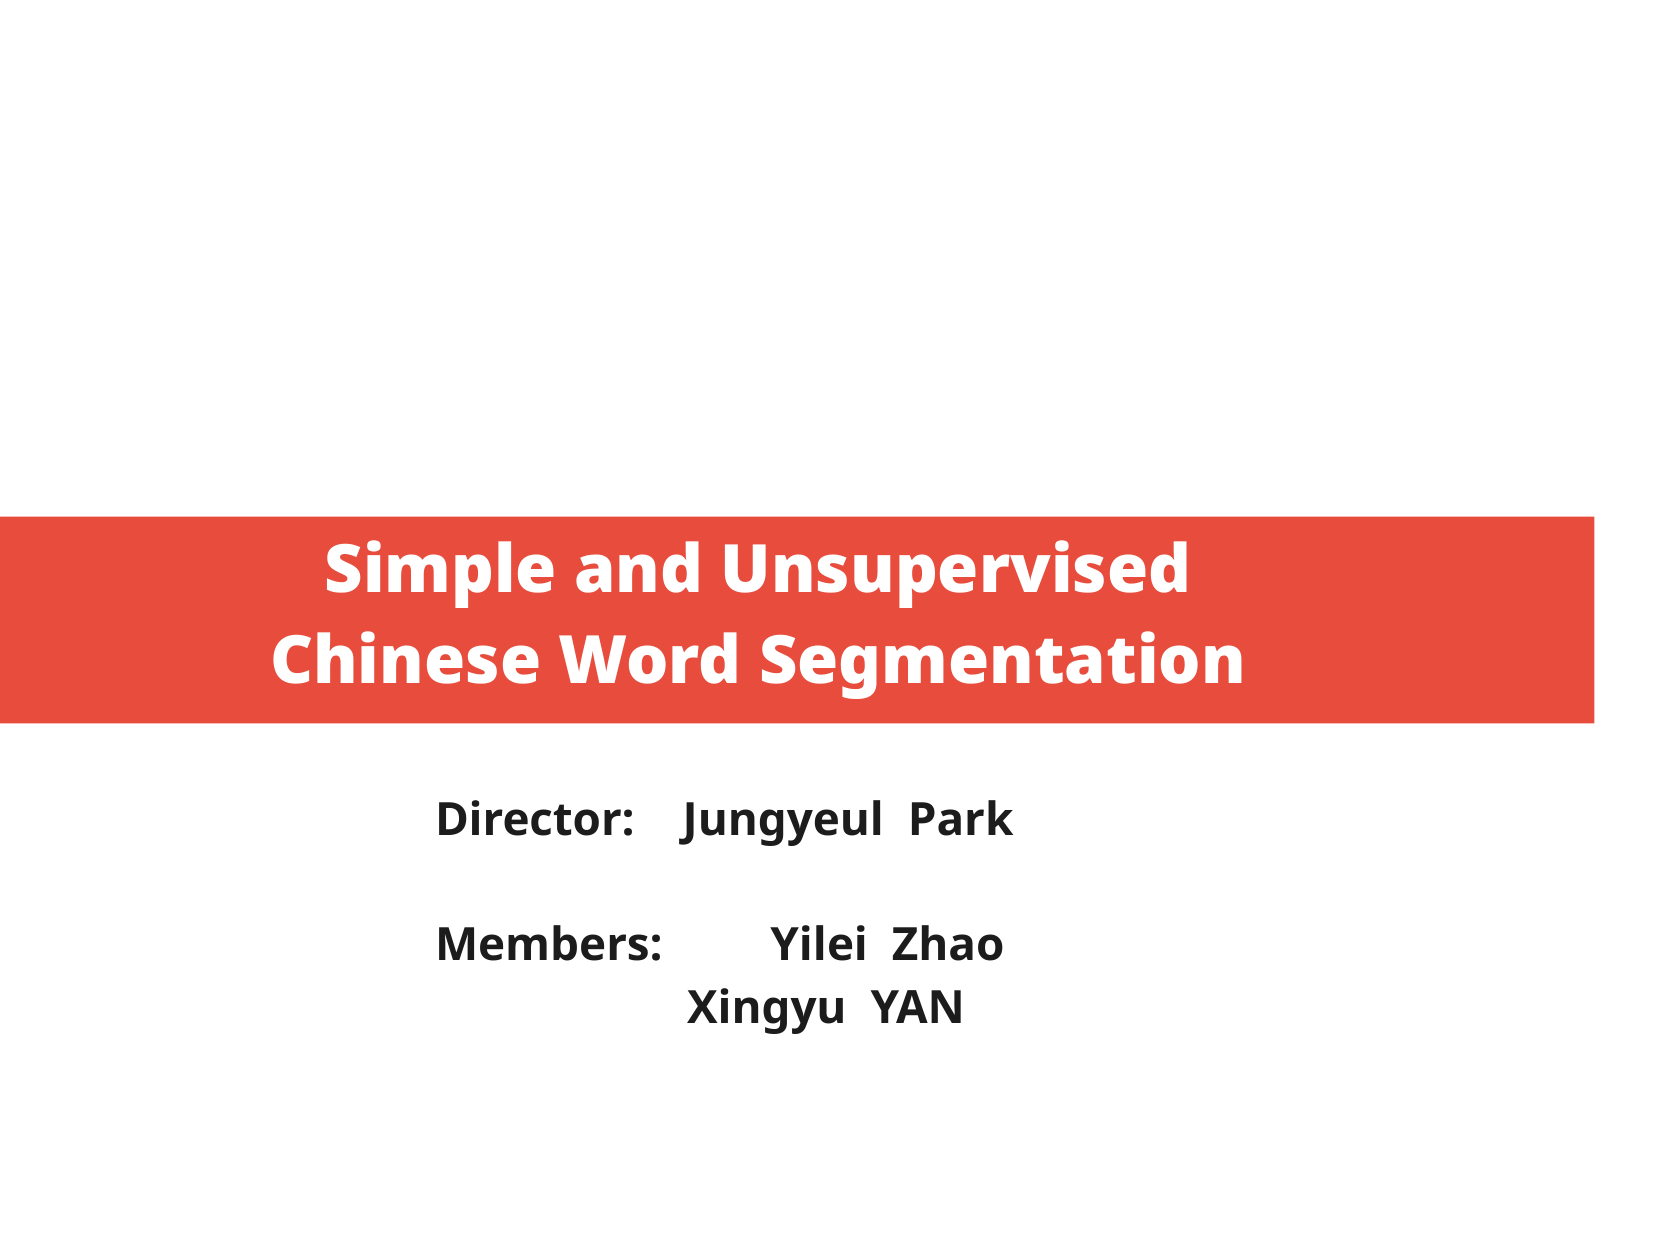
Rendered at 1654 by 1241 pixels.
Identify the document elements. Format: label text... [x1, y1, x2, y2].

subtitle Director: Jungyeul Park Members: Yilei Zhao Xingyu YAN [435, 786, 1156, 991]
title Simple and Unsupervised Chinese Word Segmentation [270, 519, 1381, 703]
